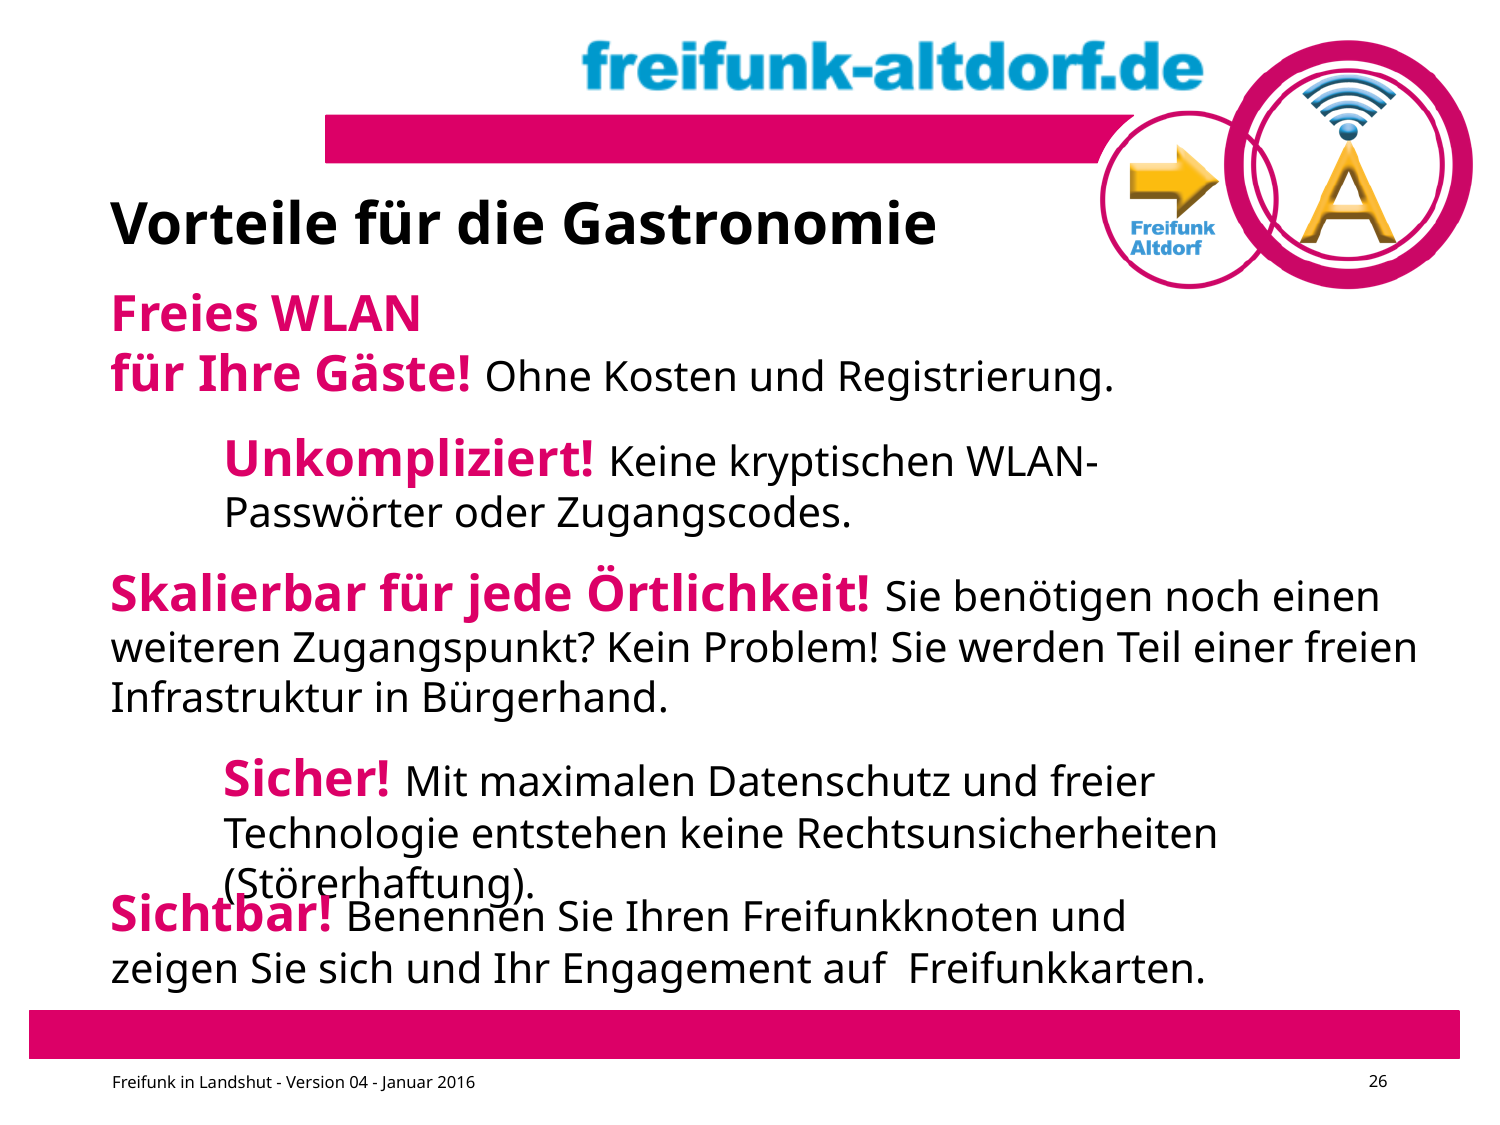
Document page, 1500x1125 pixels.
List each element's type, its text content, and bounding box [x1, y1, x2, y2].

picture [562, 24, 1474, 296]
slide_number <Foliennummer> [1107, 1058, 1388, 1106]
title Vorteile für die Gastronomie [110, 160, 1093, 281]
text_box Sichtbar! Benennen Sie Ihren Freifunkknoten und zeigen Sie sich und Ihr Engagement auf Freifunkkarten. [110, 881, 1247, 992]
text_box Sicher! Mit maximalen Datenschutz und freier Technologie entstehen keine Rechtsunsicherheiten (Störerhaftung). [223, 746, 1363, 907]
footer Freifunk in Landshut - Version 04 - Januar 2016 [112, 1058, 1090, 1106]
text_box Skalierbar für jede Örtlichkeit! Sie benötigen noch einen weiteren Zugangspunkt? Kein Problem! Sie werden Teil einer freien Infrastruktur in Bürgerhand. [110, 561, 1446, 722]
text_box Freies WLAN für Ihre Gäste! Ohne Kosten und Registrierung. [110, 281, 1199, 402]
text_box Unkompliziert! Keine kryptischen WLAN-Passwörter oder Zugangscodes. [223, 426, 1294, 537]
